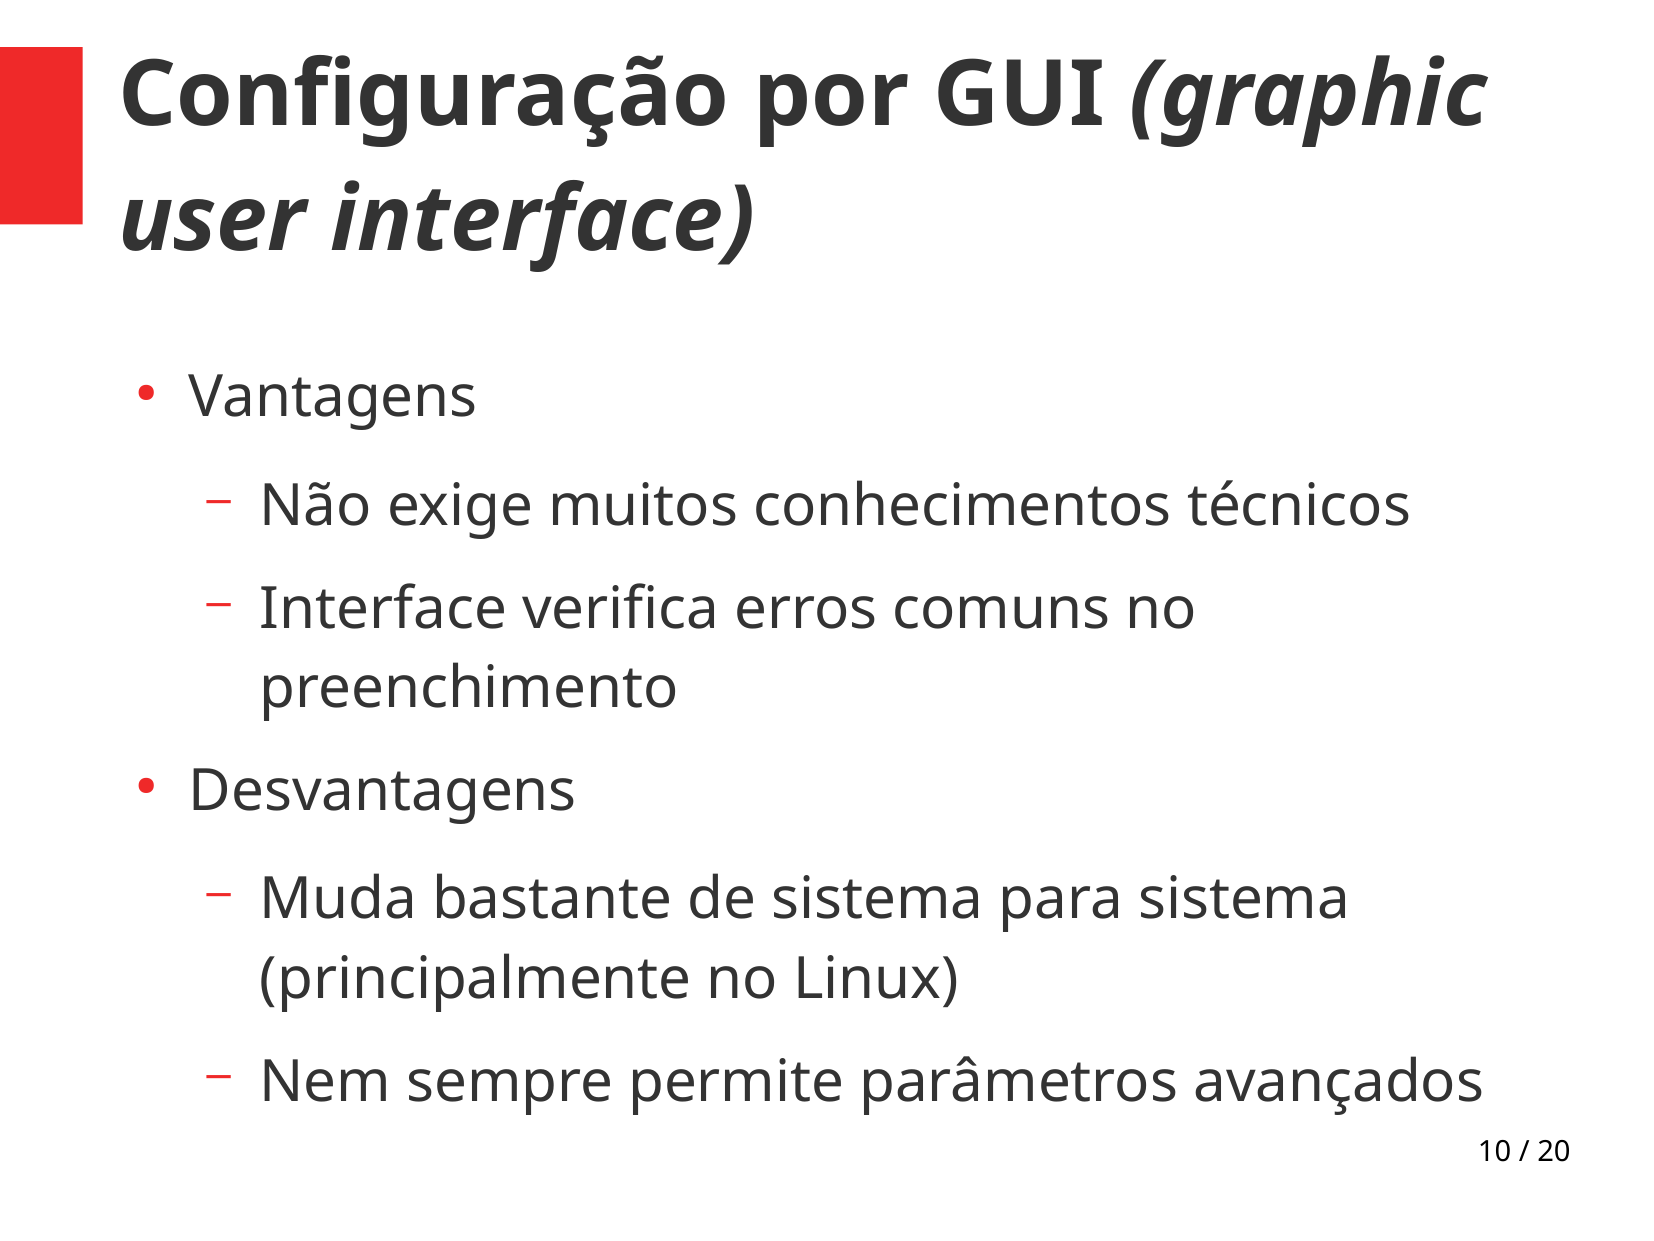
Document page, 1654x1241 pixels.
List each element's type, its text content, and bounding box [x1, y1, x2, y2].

list Vantagens Não exige muitos conhecimentos técnicos Interface verifica erros comuns no preenchimento Desvantagens Muda bastante de sistema para sistema (principalmente no Linux) Nem sempre permite parâmetros avançados [118, 354, 1536, 1074]
title Configuração por GUI (graphic user interface) [118, 45, 1571, 260]
